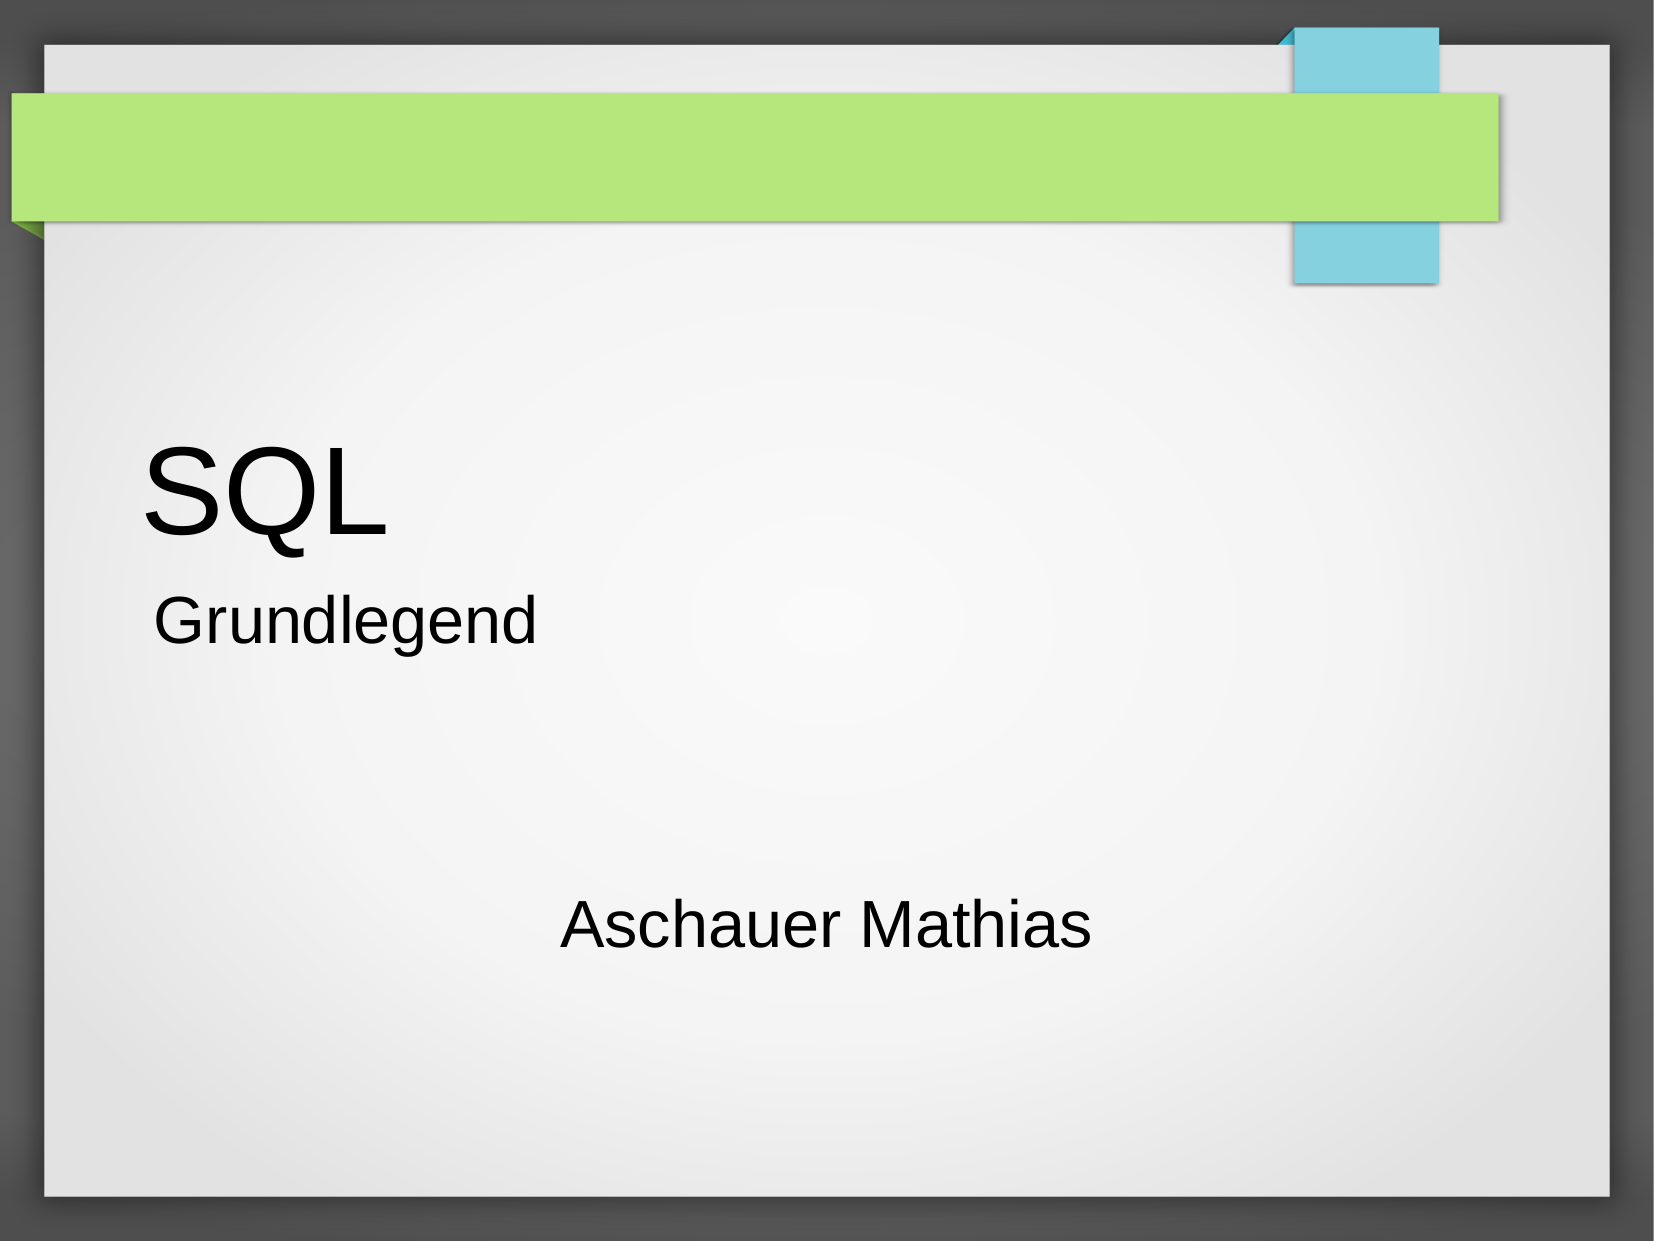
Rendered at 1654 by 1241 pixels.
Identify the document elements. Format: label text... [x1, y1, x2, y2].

title SQL Grundlegend [70, 421, 1560, 660]
picture [0, 0, 1654, 1241]
subtitle Aschauer Mathias [82, 838, 1571, 1010]
